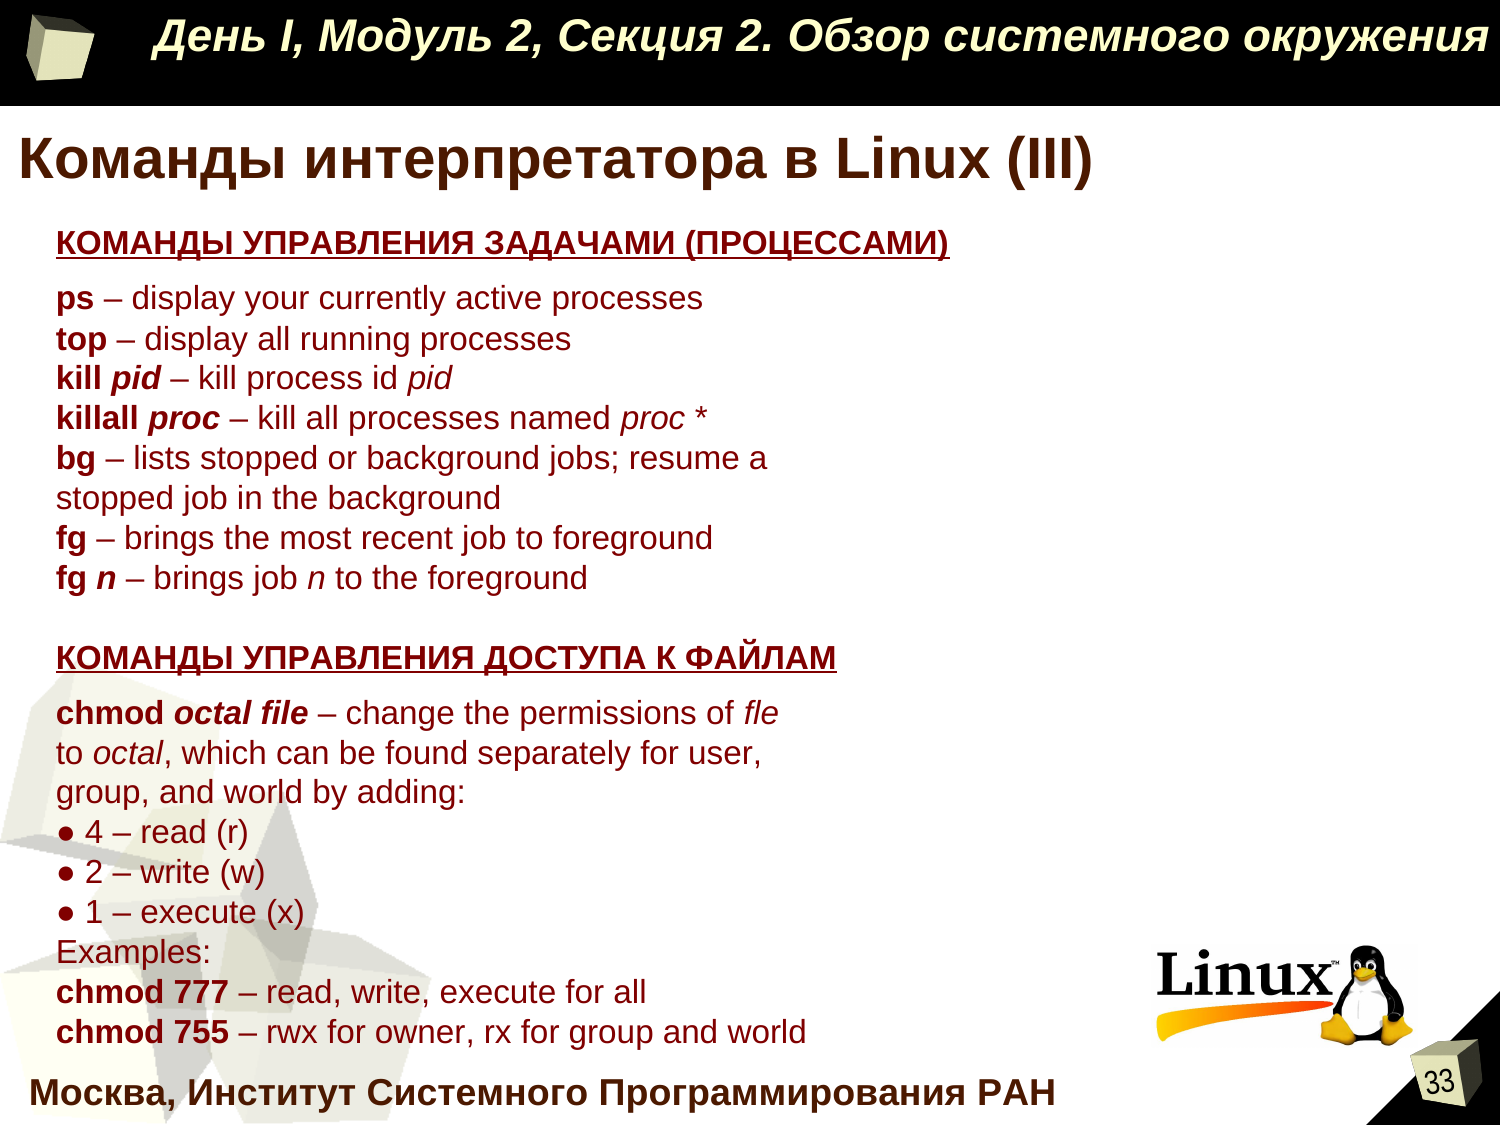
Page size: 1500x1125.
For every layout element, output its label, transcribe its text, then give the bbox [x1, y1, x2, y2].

picture [0, 659, 433, 1125]
picture [423, 1088, 433, 1102]
text_box Команды интерпретатора в Linux (III) [4, 112, 1500, 198]
picture [1151, 944, 1418, 1048]
text_box КОМАНДЫ УПРАВЛЕНИЯ ЗАДАЧАМИ (ПРОЦЕССАМИ) ps – display your currently active processes top – display all running processes kill pid – kill process id pid killall proc – kill all processes named proc * bg – lists stopped or background jobs; resume a stopped job in the background fg – brings the most recent job to foreground fg n – brings job n to the foreground КОМАНДЫ УПРАВЛЕНИЯ ДОСТУПА К ФАЙЛАМ chmod octal file – change the permissions of fle to octal, which can be found separately for user, group, and world by adding: ● 4 – read (r) ● 2 – write (w) ● 1 – execute (x) Examples: chmod 777 – read, write, execute for all chmod 755 – rwx for owner, rx for group and world [41, 214, 1447, 1058]
